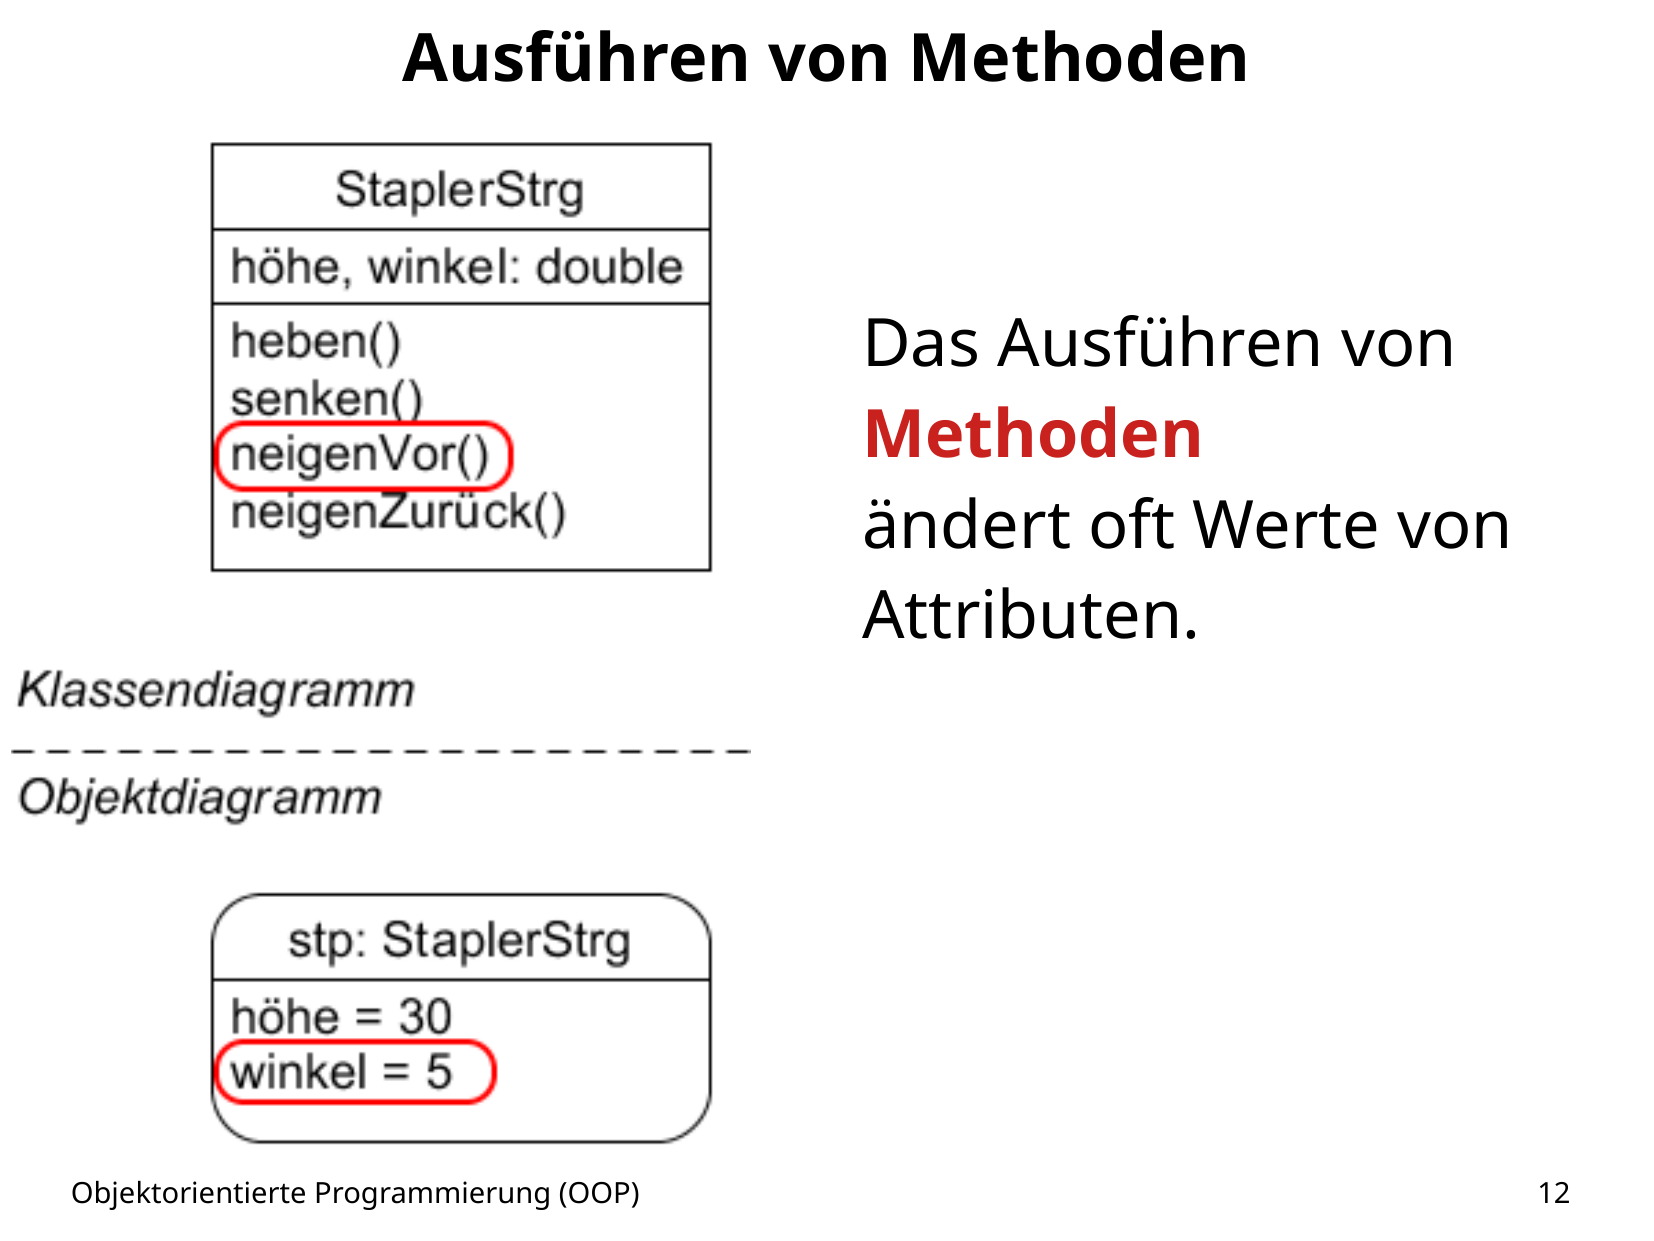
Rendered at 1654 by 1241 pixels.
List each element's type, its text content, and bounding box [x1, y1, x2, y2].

list Das Ausführen von Methoden ändert oft Werte von Attributen. [862, 295, 1607, 827]
picture [11, 141, 751, 1147]
title Ausführen von Methoden [0, 5, 1654, 107]
